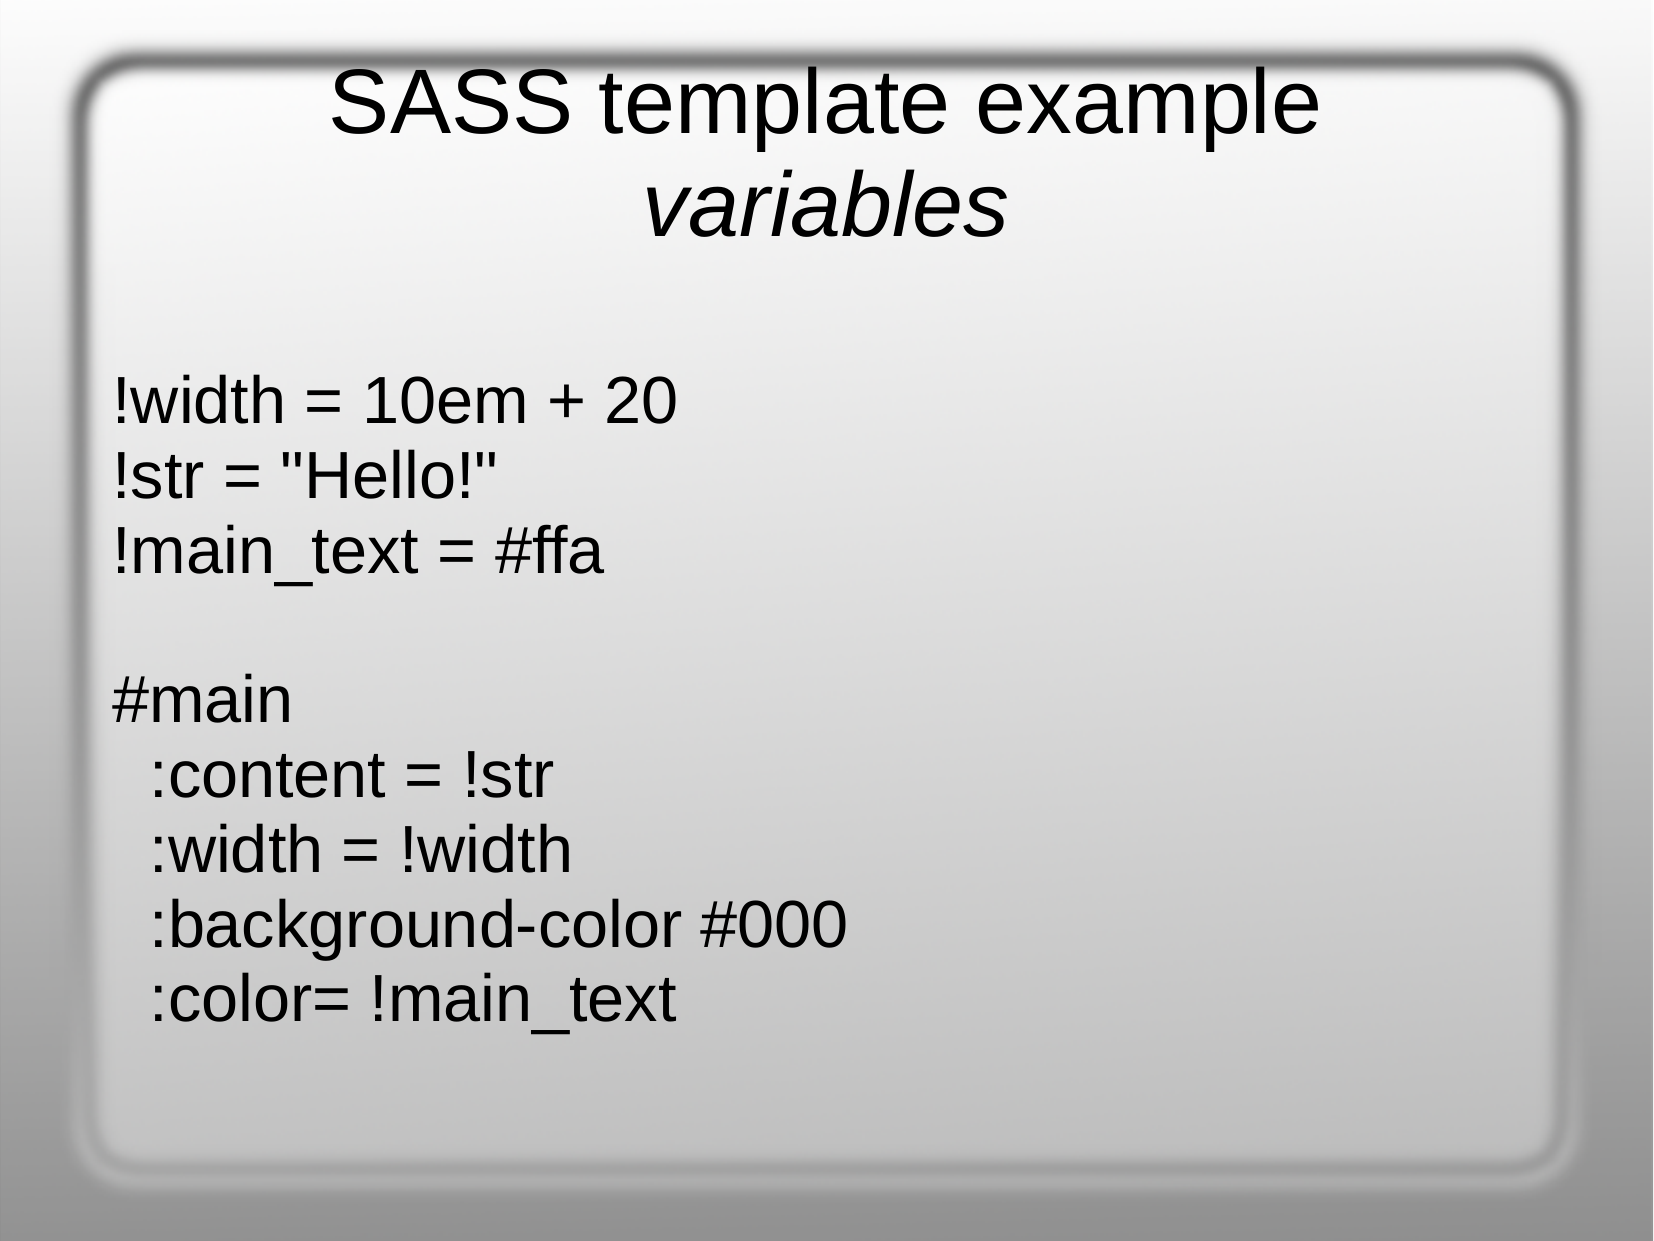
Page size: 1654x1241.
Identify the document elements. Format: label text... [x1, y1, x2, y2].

subtitle !width = 10em + 20 !str = "Hello!" !main_text = #ffa #main :content = !str :width = !width :background-color #000 :color= !main_text [112, 297, 1538, 1102]
picture [0, 0, 1654, 1241]
title SASS template example variables [82, 49, 1571, 257]
